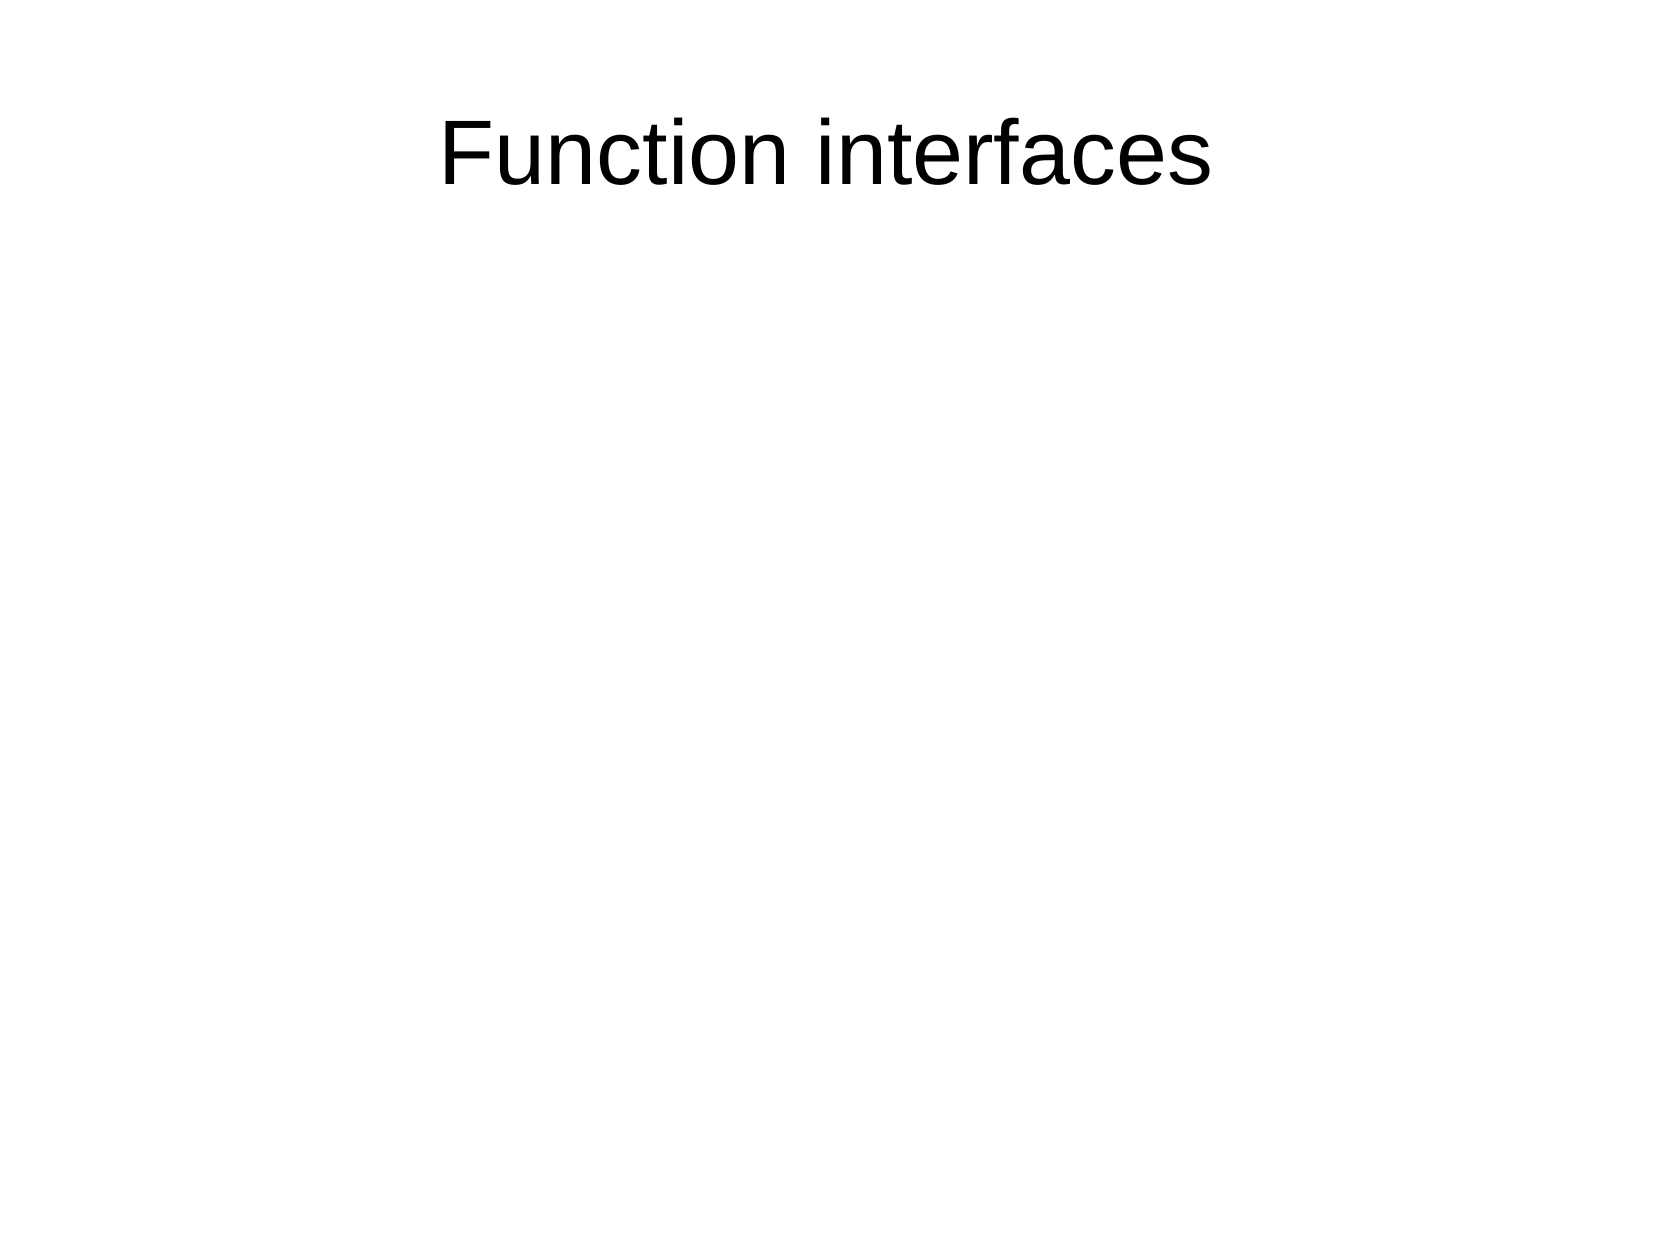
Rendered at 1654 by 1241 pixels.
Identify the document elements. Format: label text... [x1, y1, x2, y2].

title Function interfaces [82, 49, 1571, 257]
